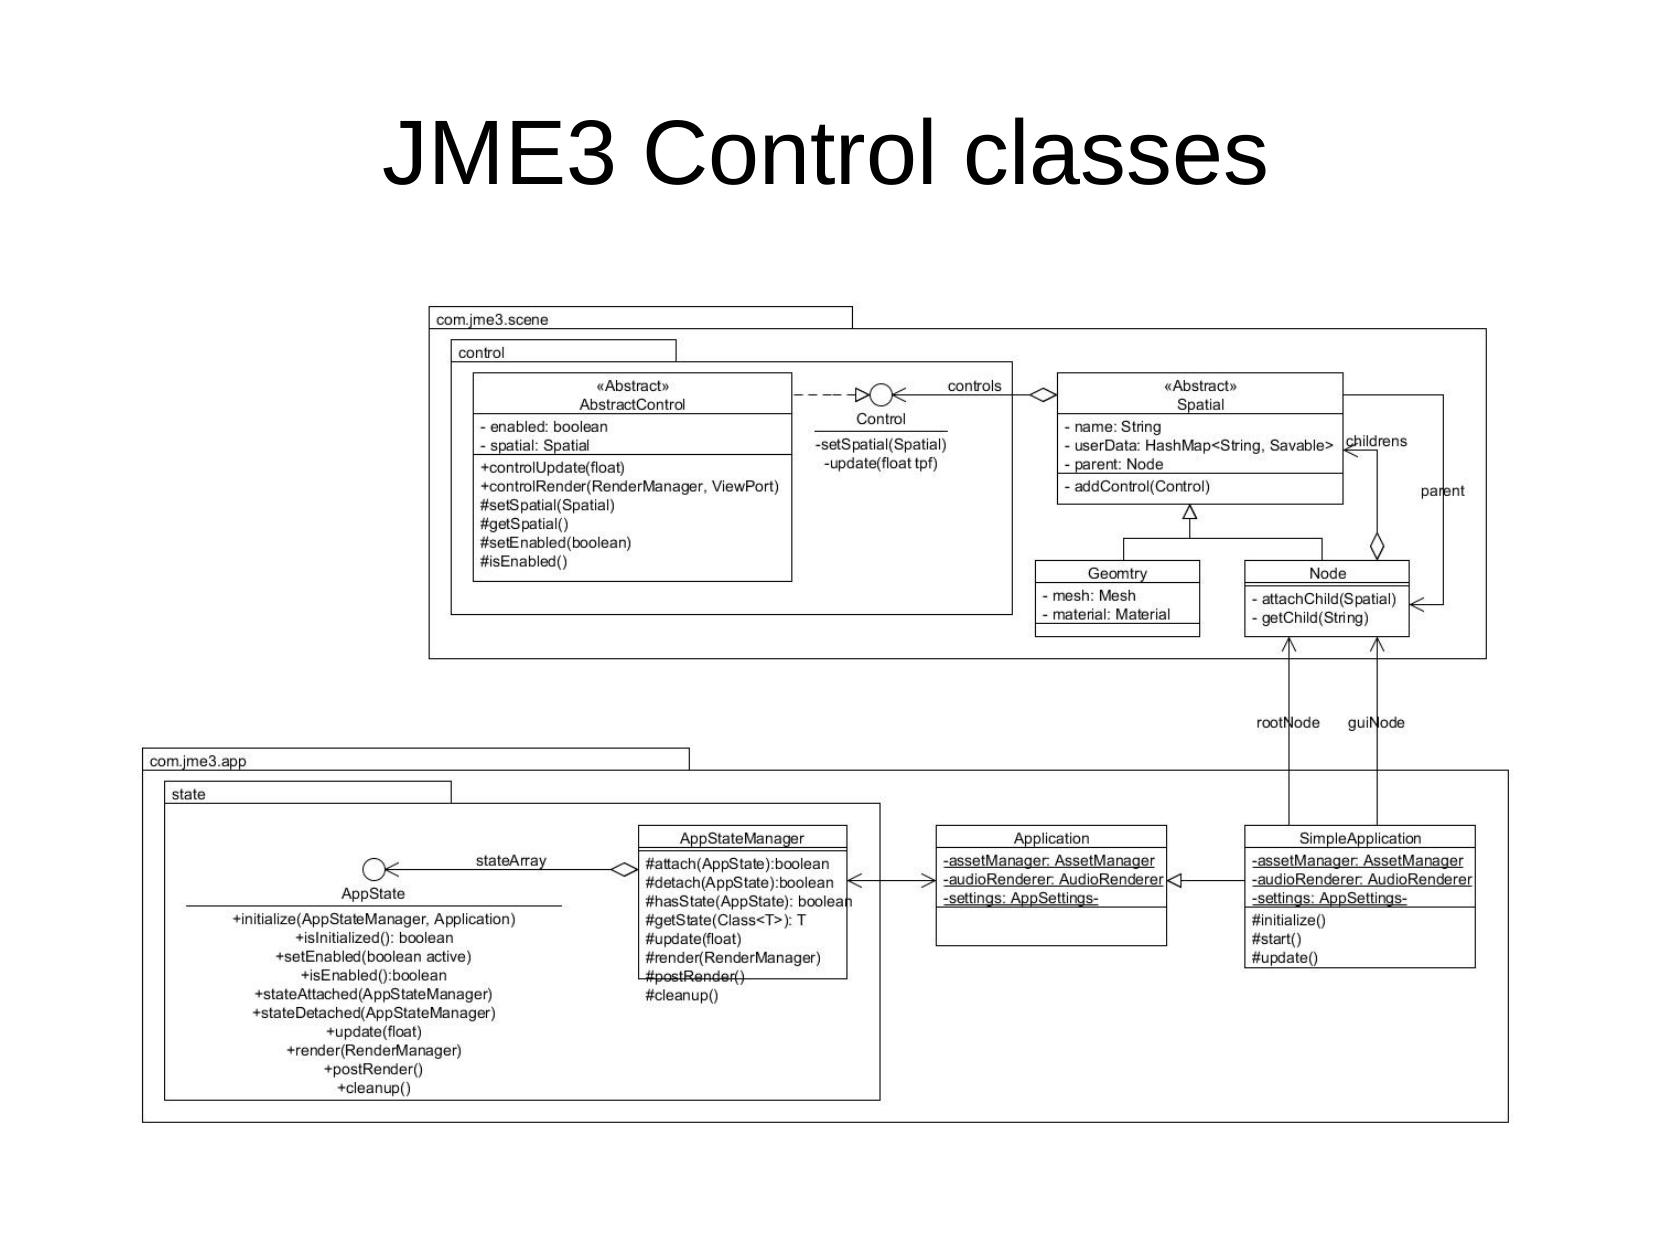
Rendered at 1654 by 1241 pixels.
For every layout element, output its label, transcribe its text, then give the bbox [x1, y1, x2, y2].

title JME3 Control classes [82, 49, 1571, 257]
picture [120, 284, 1531, 1145]
